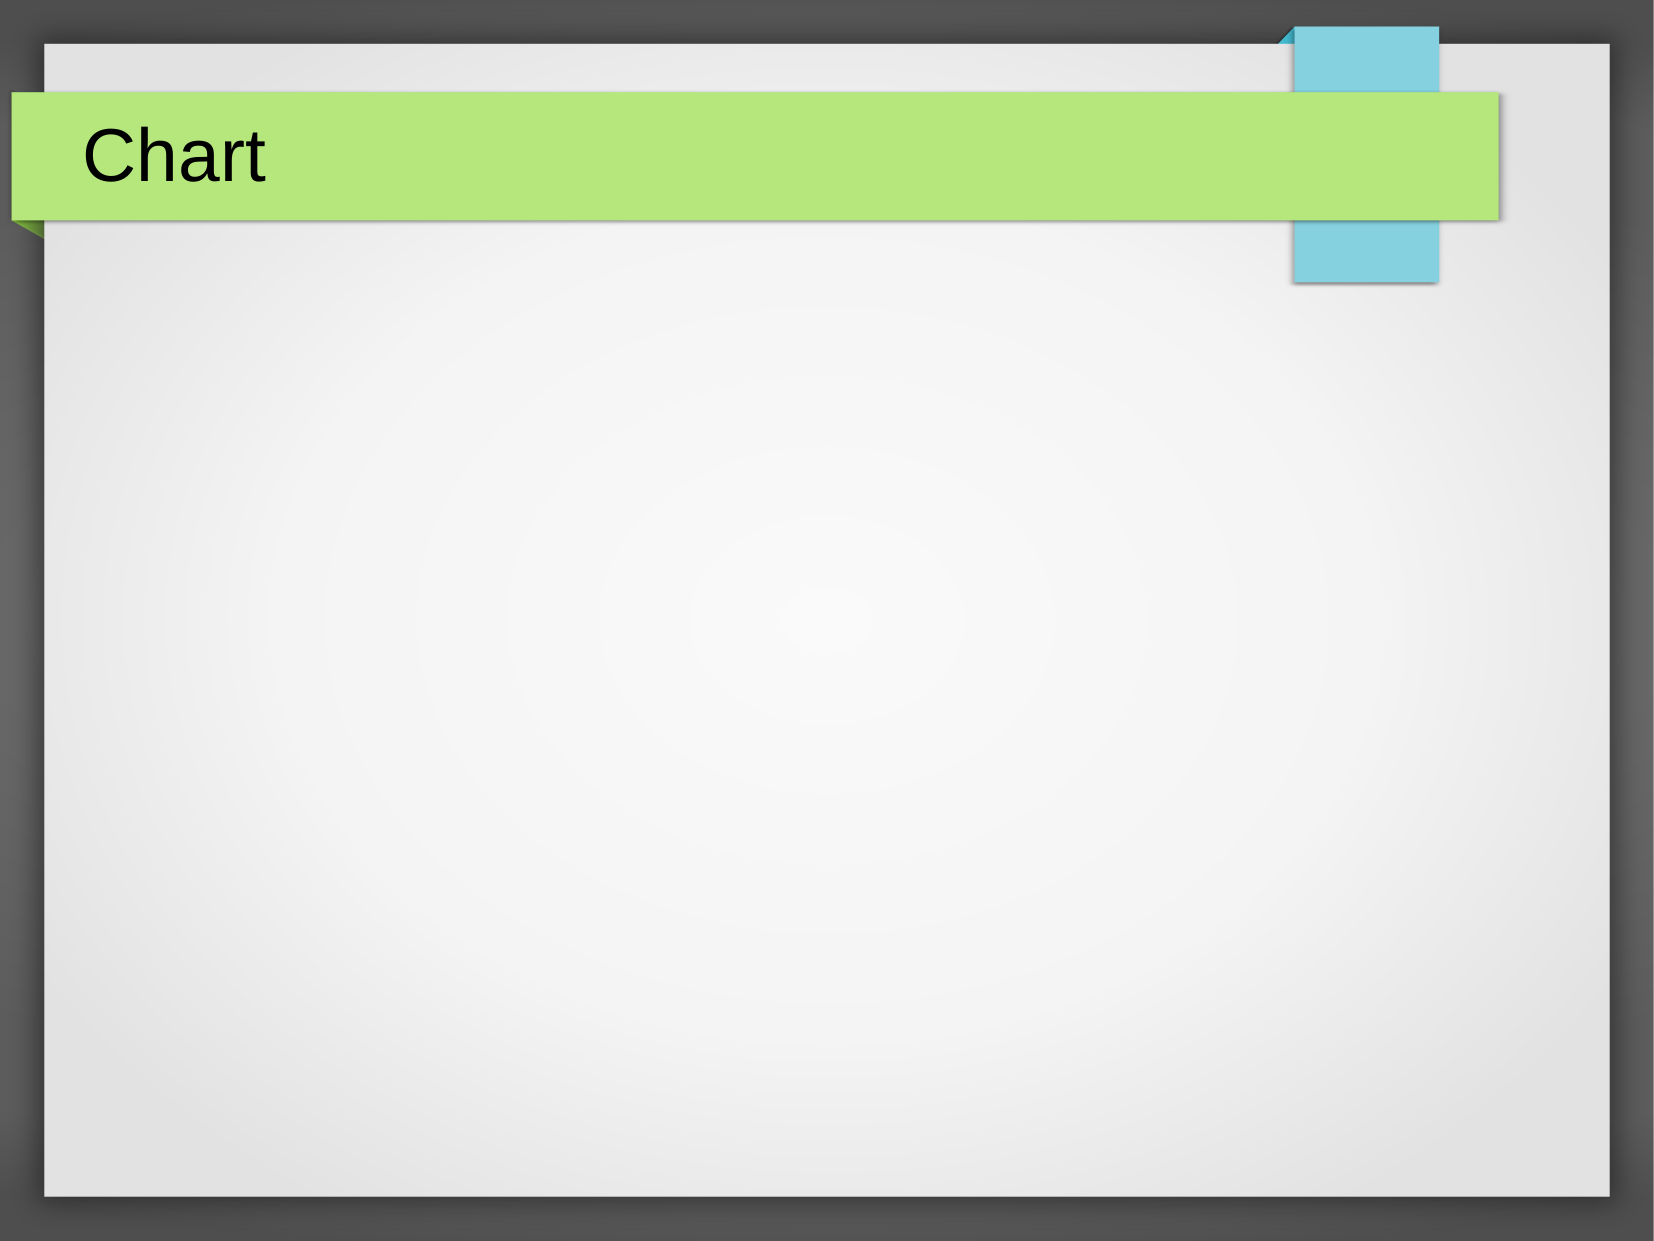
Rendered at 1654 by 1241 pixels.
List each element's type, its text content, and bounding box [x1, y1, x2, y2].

title Chart [82, 94, 1264, 213]
